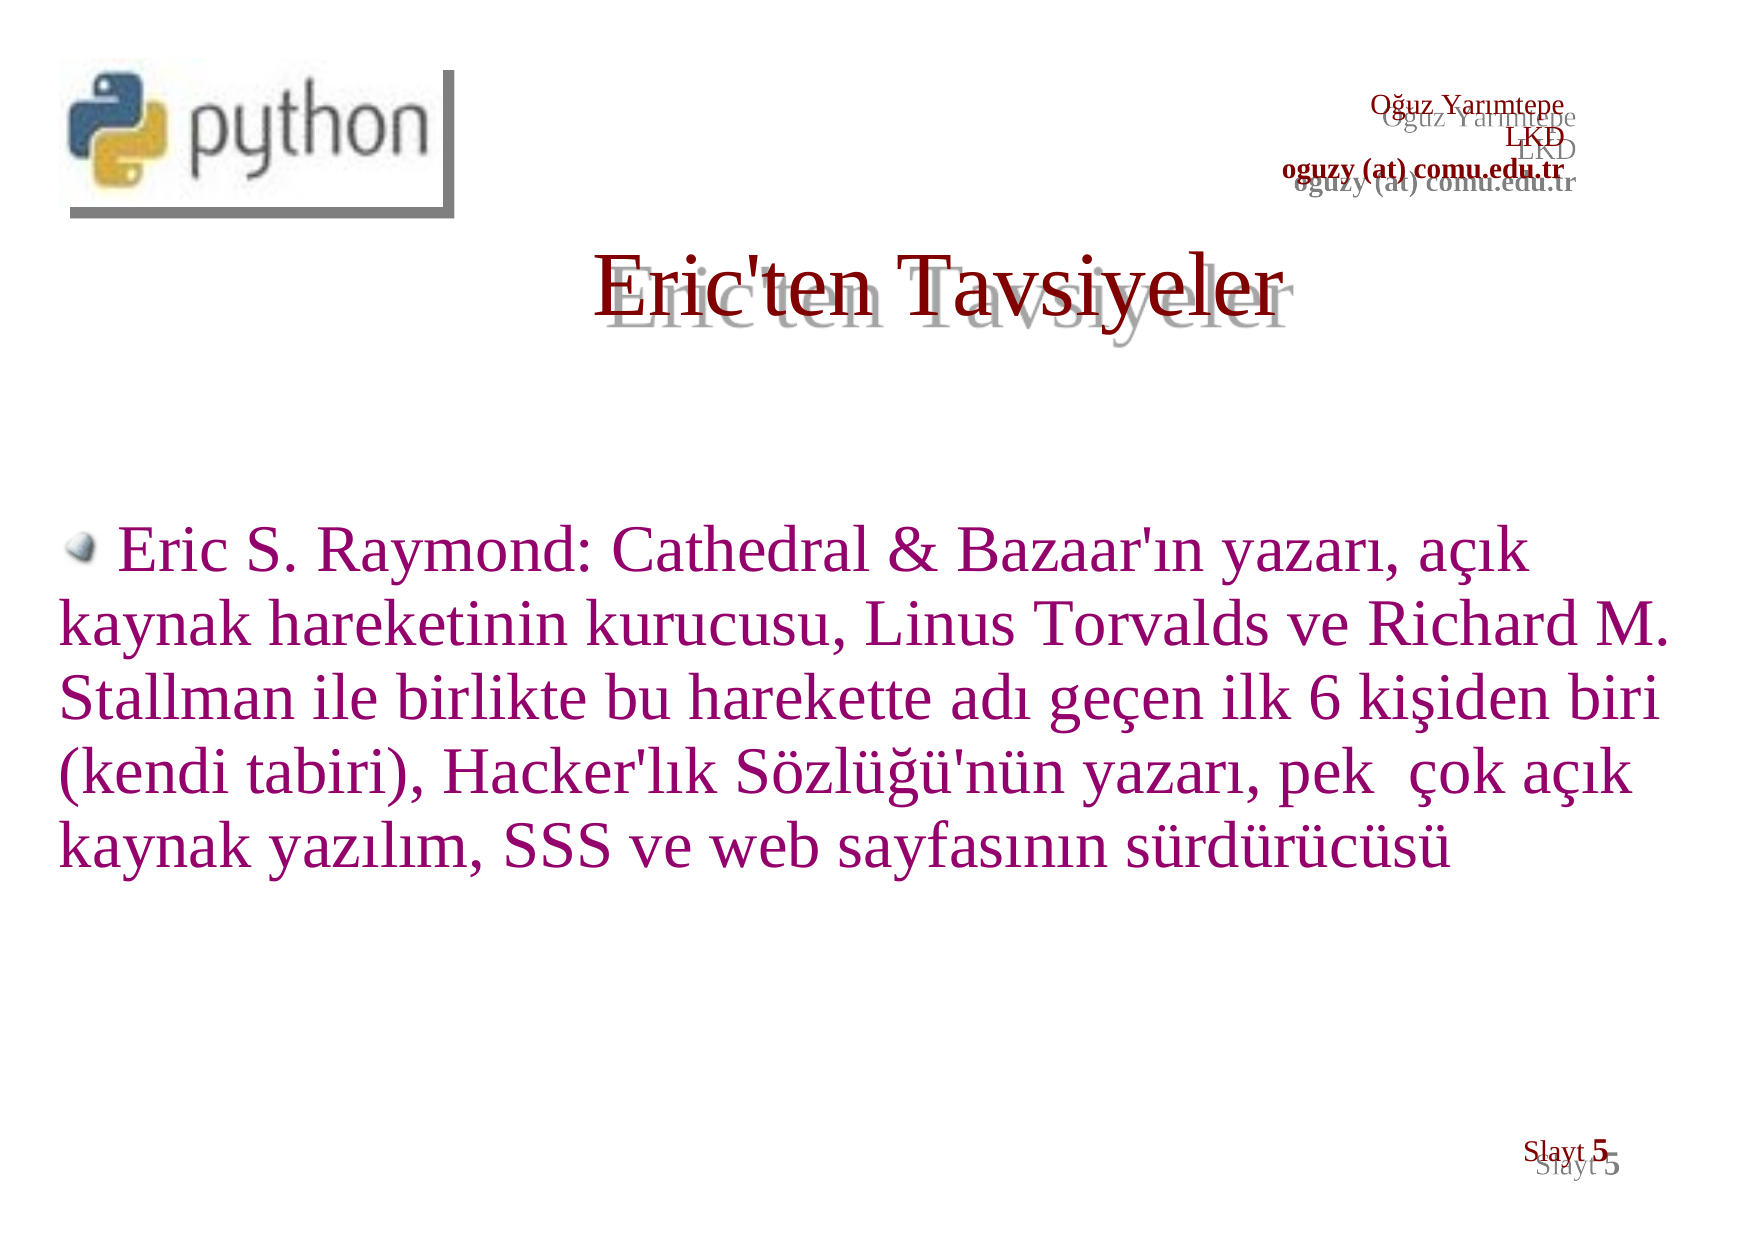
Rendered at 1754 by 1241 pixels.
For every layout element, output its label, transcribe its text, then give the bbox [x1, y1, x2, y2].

picture [59, 58, 443, 207]
title Eric'ten Tavsiyeler [194, 214, 1684, 355]
subtitle Eric S. Raymond: Cathedral & Bazaar'ın yazarı, açık kaynak hareketinin kurucusu, Linus Torvalds ve Richard M. Stallman ile birlikte bu harekette adı geçen ilk 6 kişiden biri (kendi tabiri), Hacker'lık Sözlüğü'nün yazarı, pek çok açık kaynak yazılım, SSS ve web sayfasının sürdürücüsü [59, 360, 1695, 1034]
